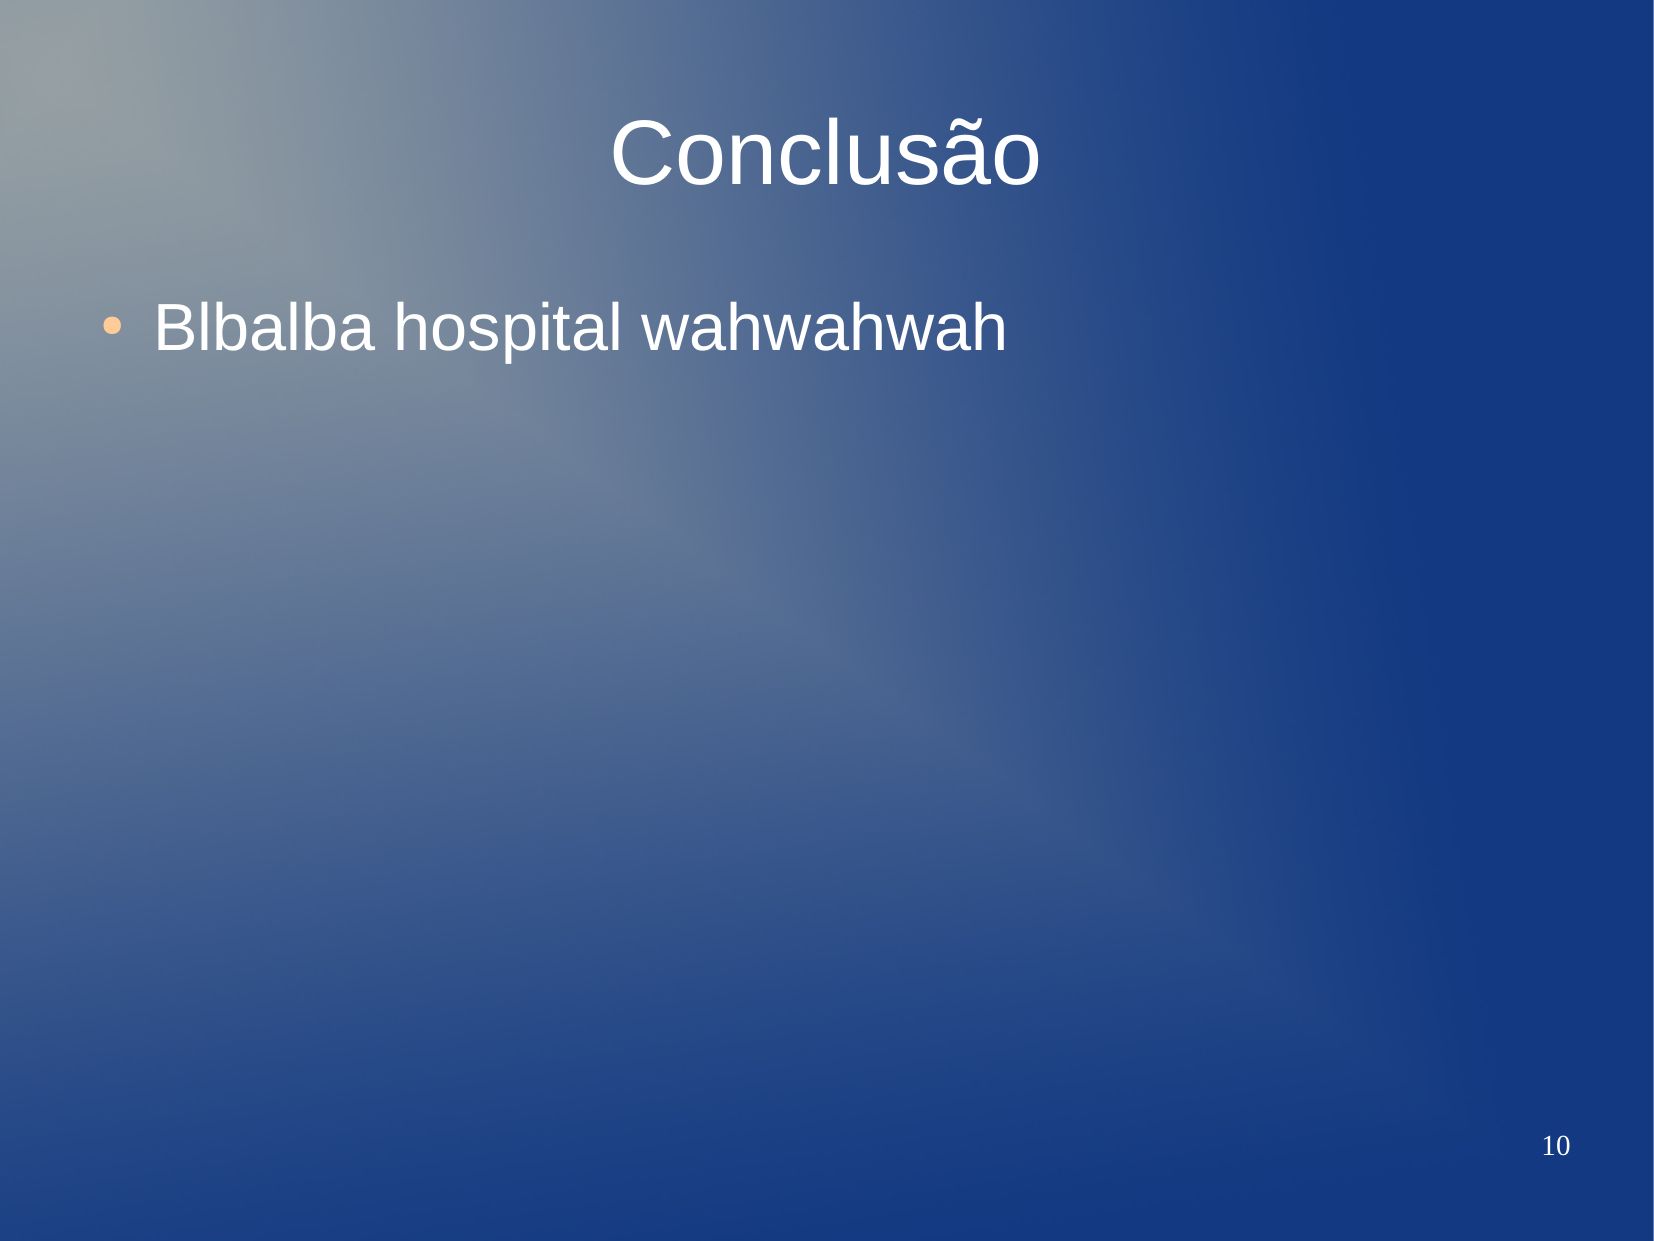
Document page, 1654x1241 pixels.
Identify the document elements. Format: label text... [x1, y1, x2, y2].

picture [0, 0, 1654, 1241]
list Blbalba hospital wahwahwah [82, 290, 1571, 1109]
title Conclusão [82, 49, 1571, 257]
